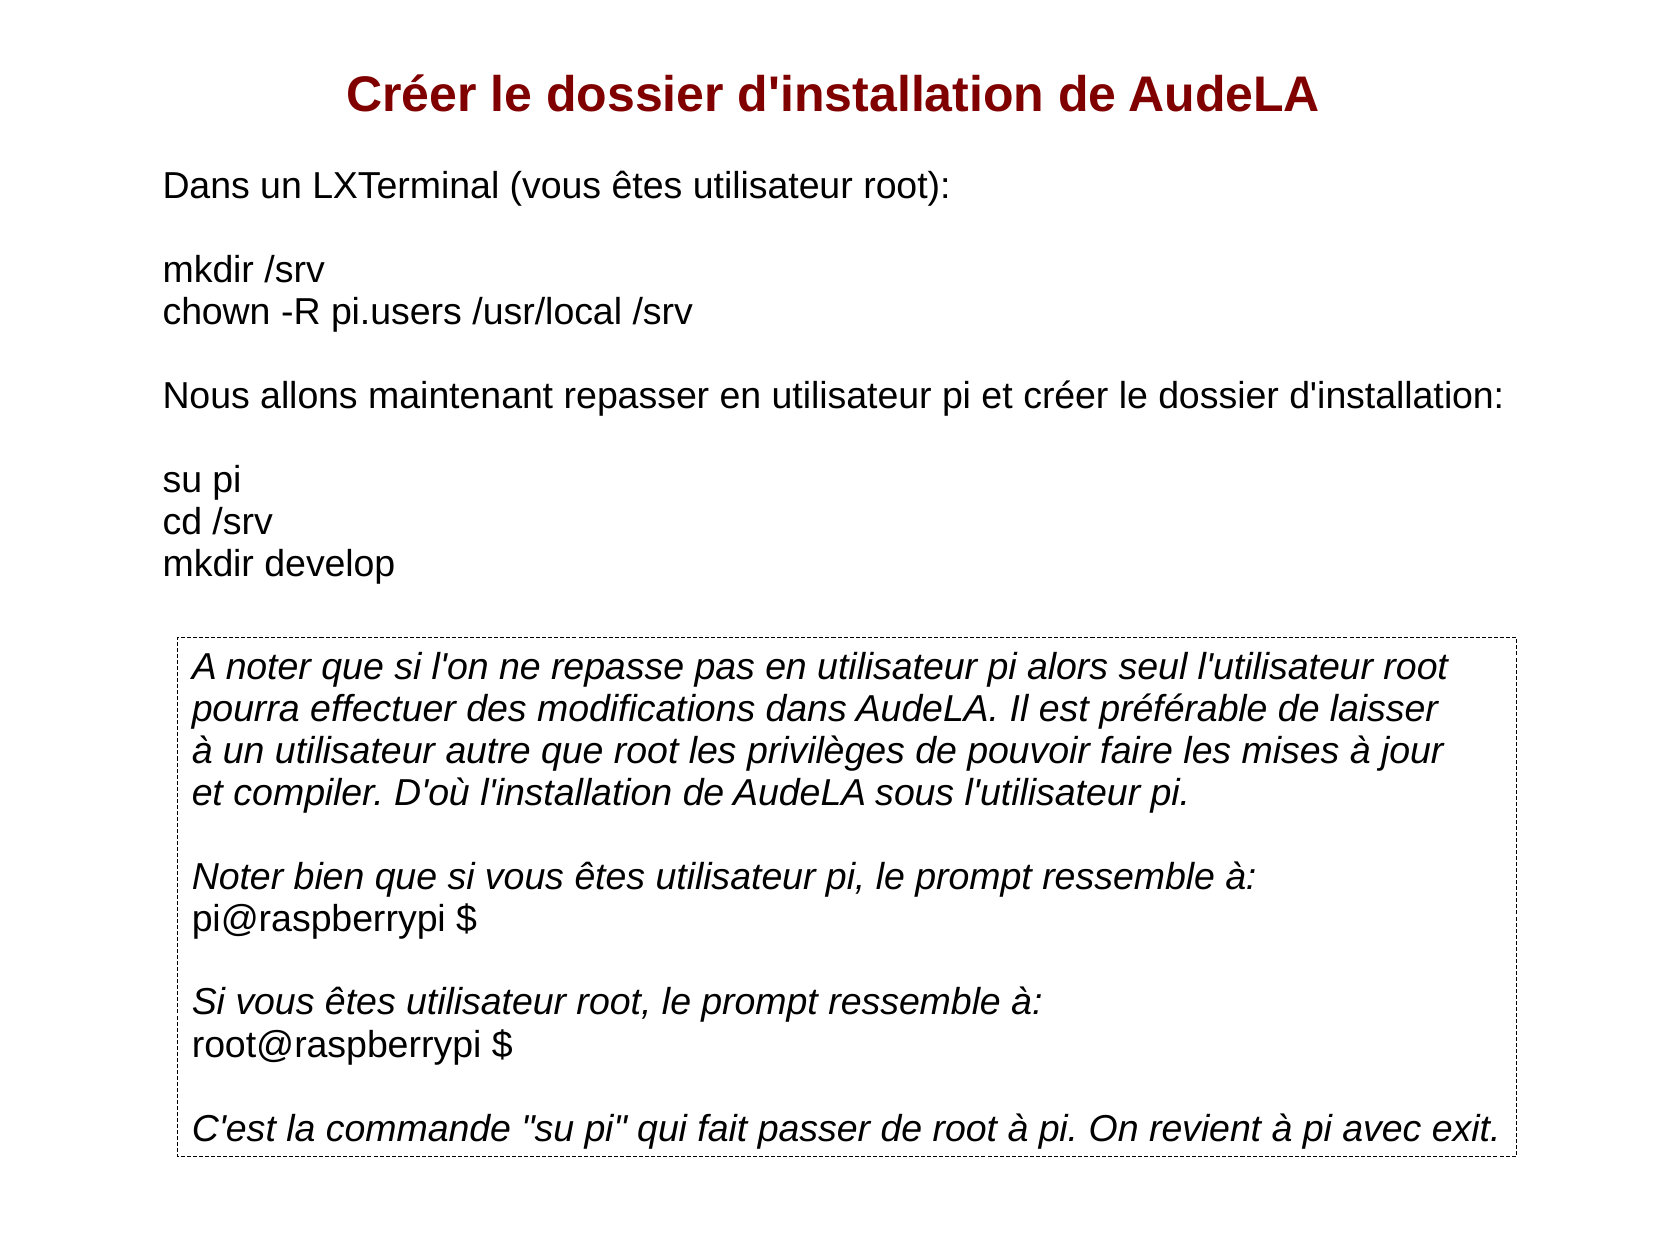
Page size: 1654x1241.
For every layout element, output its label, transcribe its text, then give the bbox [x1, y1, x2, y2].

text_box A noter que si l'on ne repasse pas en utilisateur pi alors seul l'utilisateur root pourra effectuer des modifications dans AudeLA. Il est préférable de laisser à un utilisateur autre que root les privilèges de pouvoir faire les mises à jour et compiler. D'où l'installation de AudeLA sous l'utilisateur pi. Noter bien que si vous êtes utilisateur pi, le prompt ressemble à: pi@raspberrypi $ Si vous êtes utilisateur root, le prompt ressemble à: root@raspberrypi $ C'est la commande "su pi" qui fait passer de root à pi. On revient à pi avec exit. [177, 637, 1517, 1155]
text_box Créer le dossier d'installation de AudeLA Dans un LXTerminal (vous êtes utilisateur root): mkdir /srv chown -R pi.users /usr/local /srv Nous allons maintenant repasser en utilisateur pi et créer le dossier d'installation: su pi cd /srv mkdir develop [147, 59, 1520, 678]
